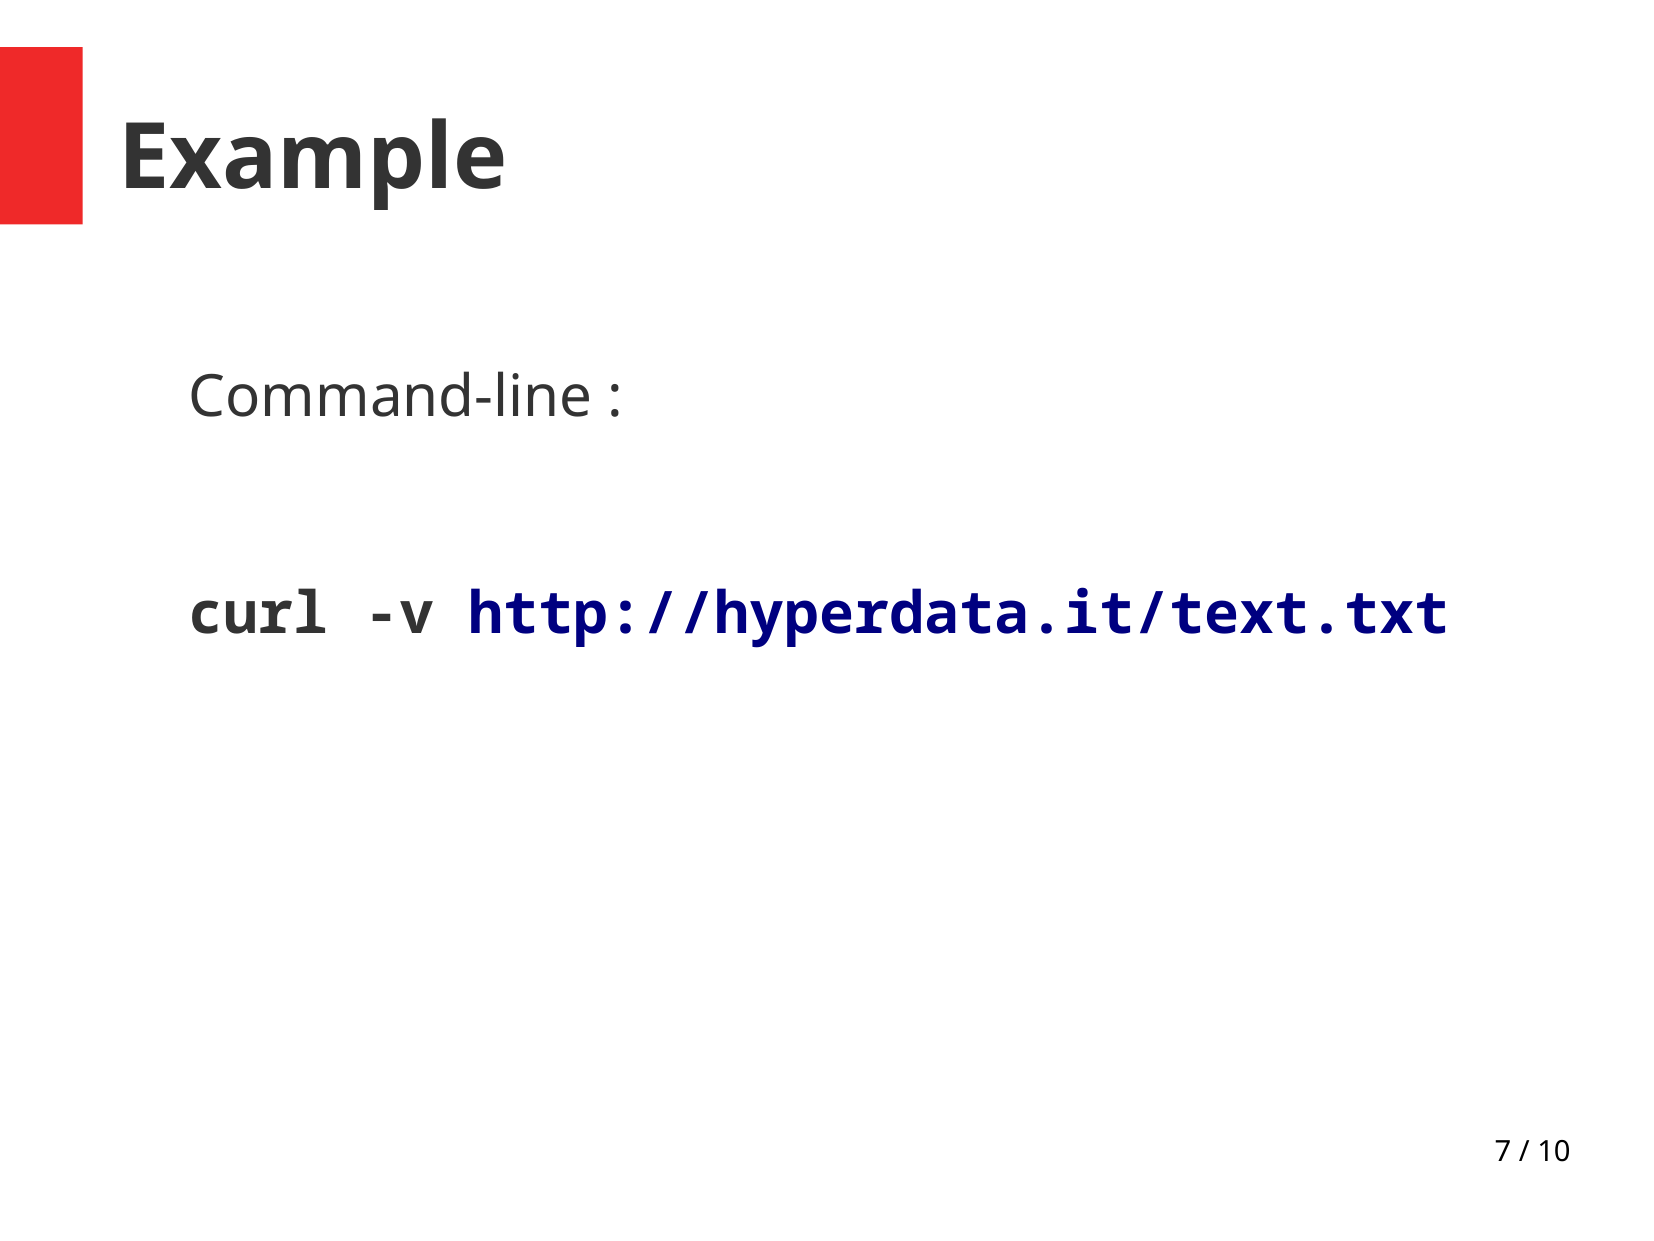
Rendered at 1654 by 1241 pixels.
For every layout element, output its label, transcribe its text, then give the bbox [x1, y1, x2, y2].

title Example [118, 49, 1571, 257]
list Command-line : curl -v http://hyperdata.it/text.txt [118, 354, 1536, 1074]
